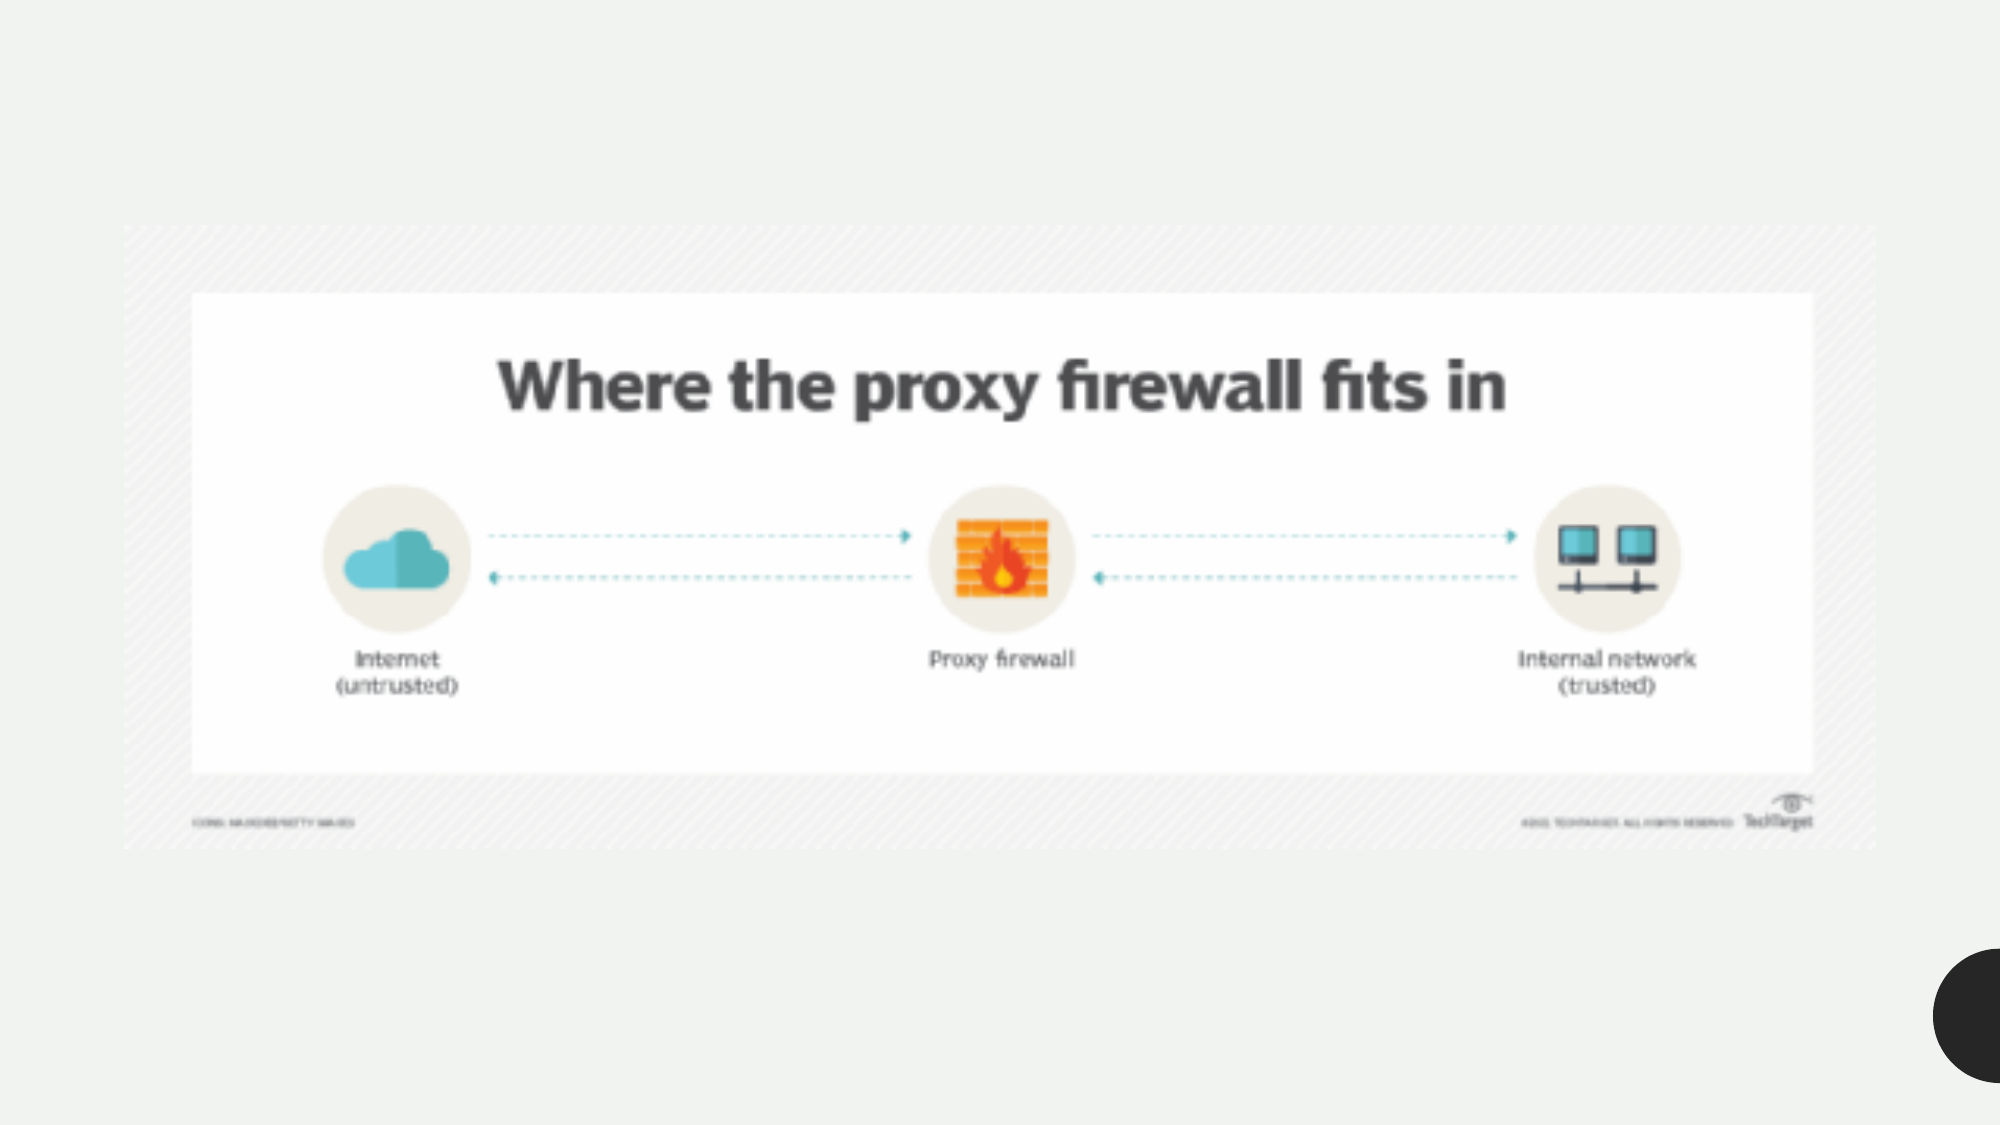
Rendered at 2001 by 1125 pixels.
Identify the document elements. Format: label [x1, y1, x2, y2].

picture [124, 225, 1876, 849]
text_box [0, 0, 2000, 1125]
